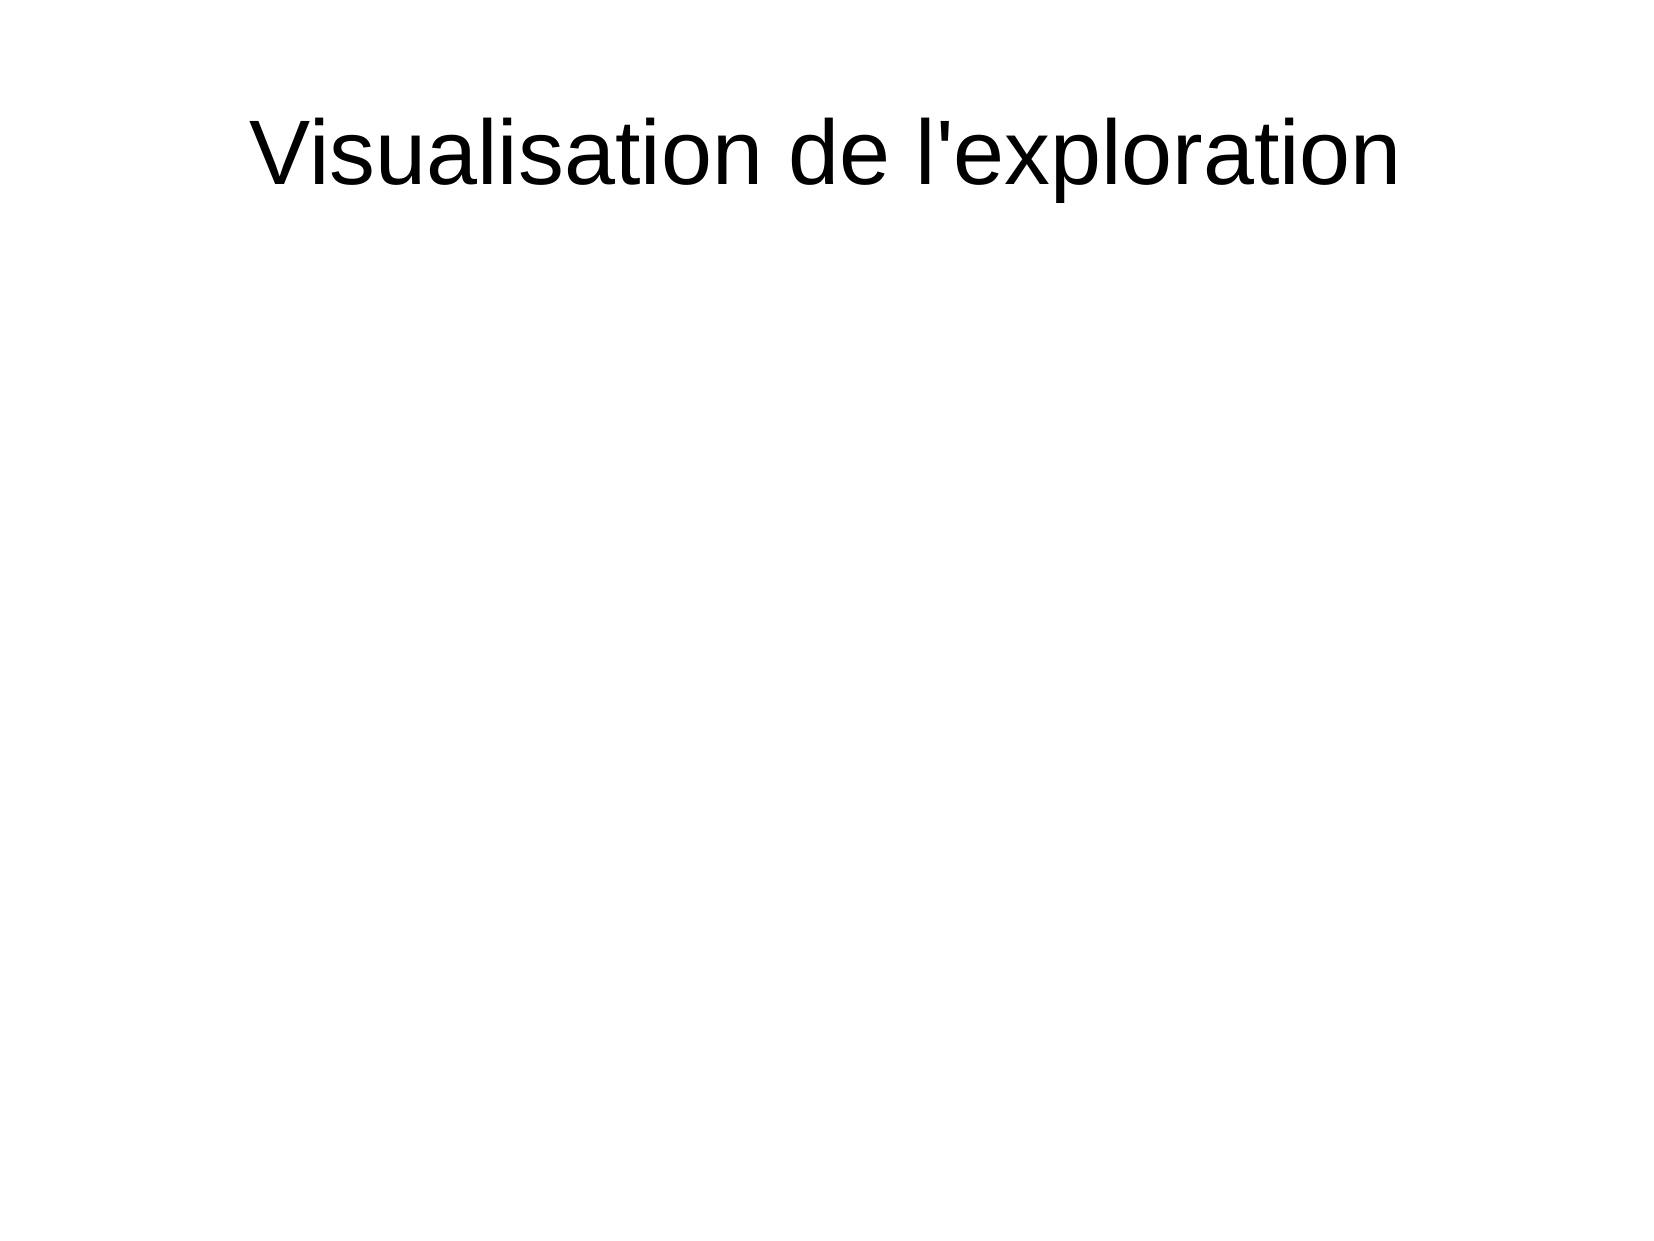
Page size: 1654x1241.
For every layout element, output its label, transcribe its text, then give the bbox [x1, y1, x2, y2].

title Visualisation de l'exploration [82, 49, 1571, 257]
